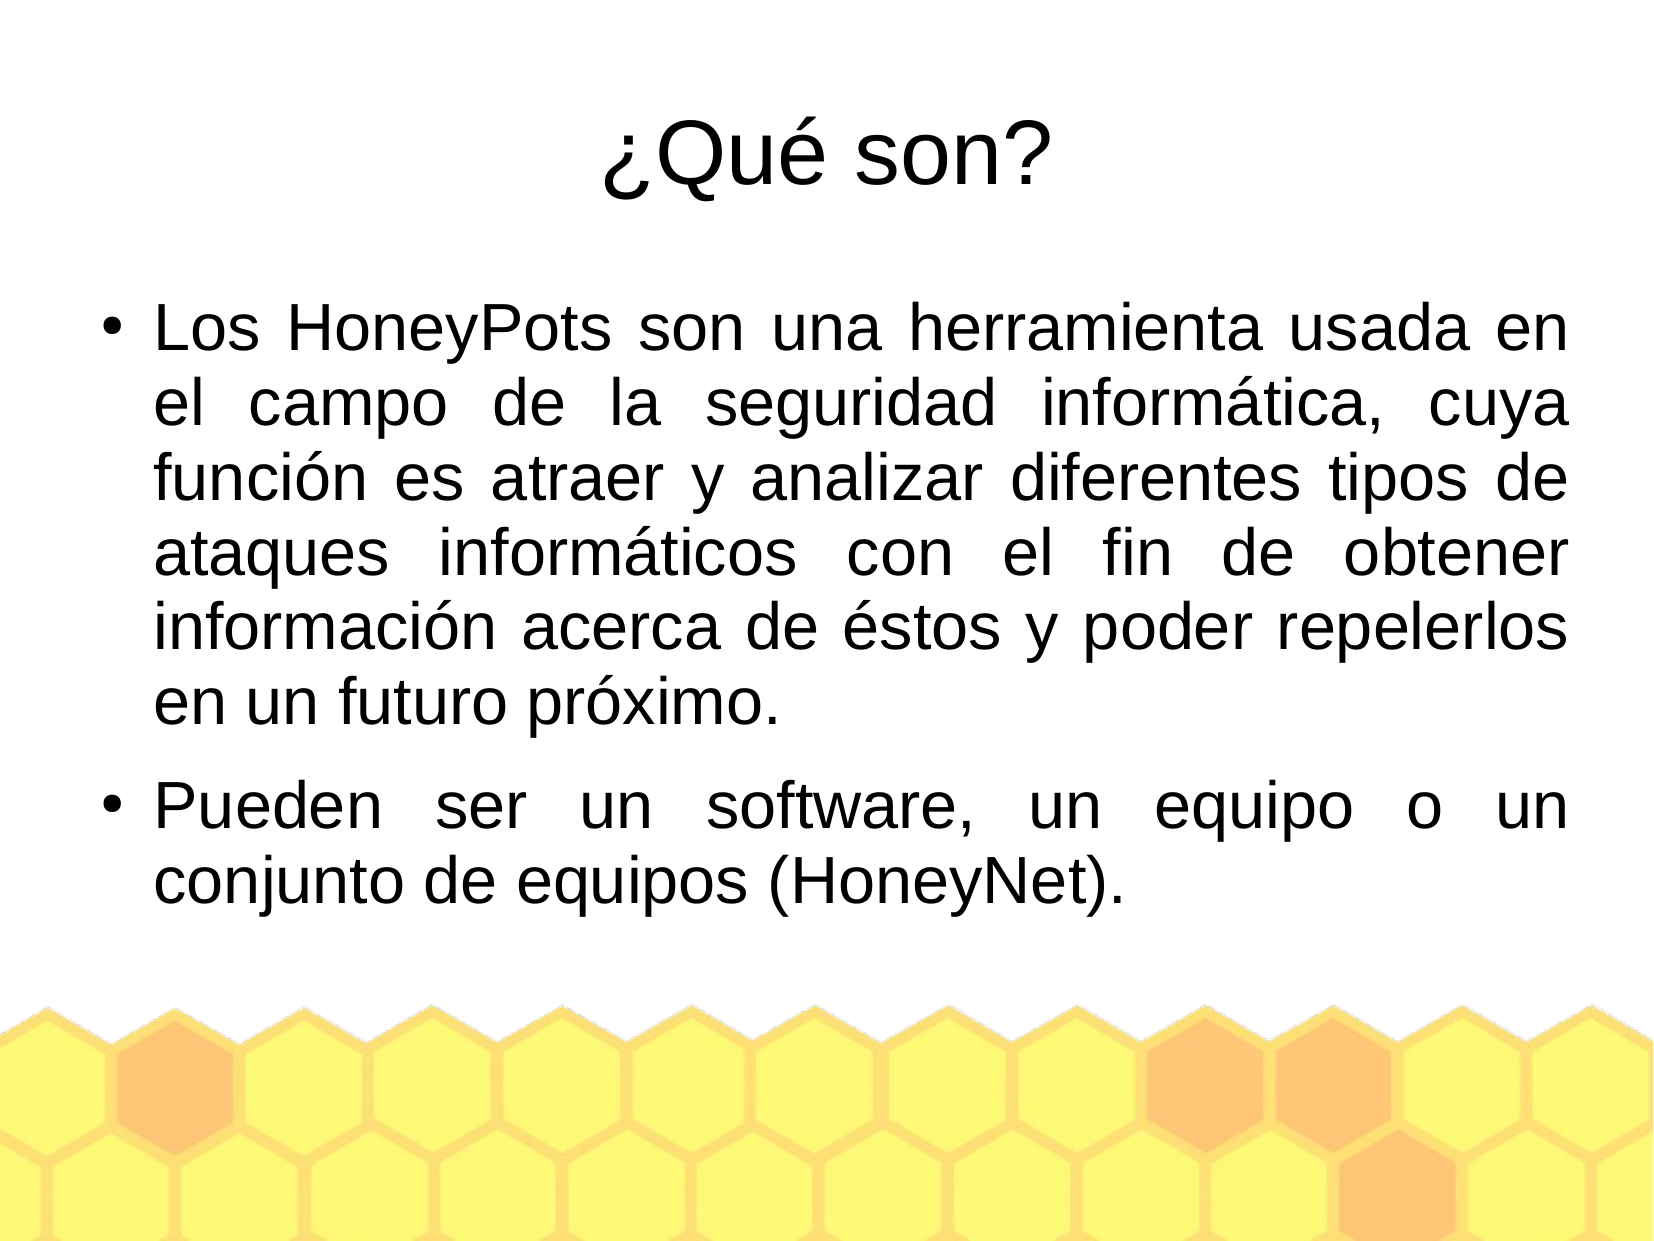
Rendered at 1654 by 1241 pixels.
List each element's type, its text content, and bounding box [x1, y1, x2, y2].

picture [0, 1001, 1654, 1241]
list Los HoneyPots son una herramienta usada en el campo de la seguridad informática, cuya función es atraer y analizar diferentes tipos de ataques informáticos con el fin de obtener información acerca de éstos y poder repelerlos en un futuro próximo. Pueden ser un software, un equipo o un conjunto de equipos (HoneyNet). [82, 290, 1571, 1010]
title ¿Qué son? [82, 49, 1571, 257]
